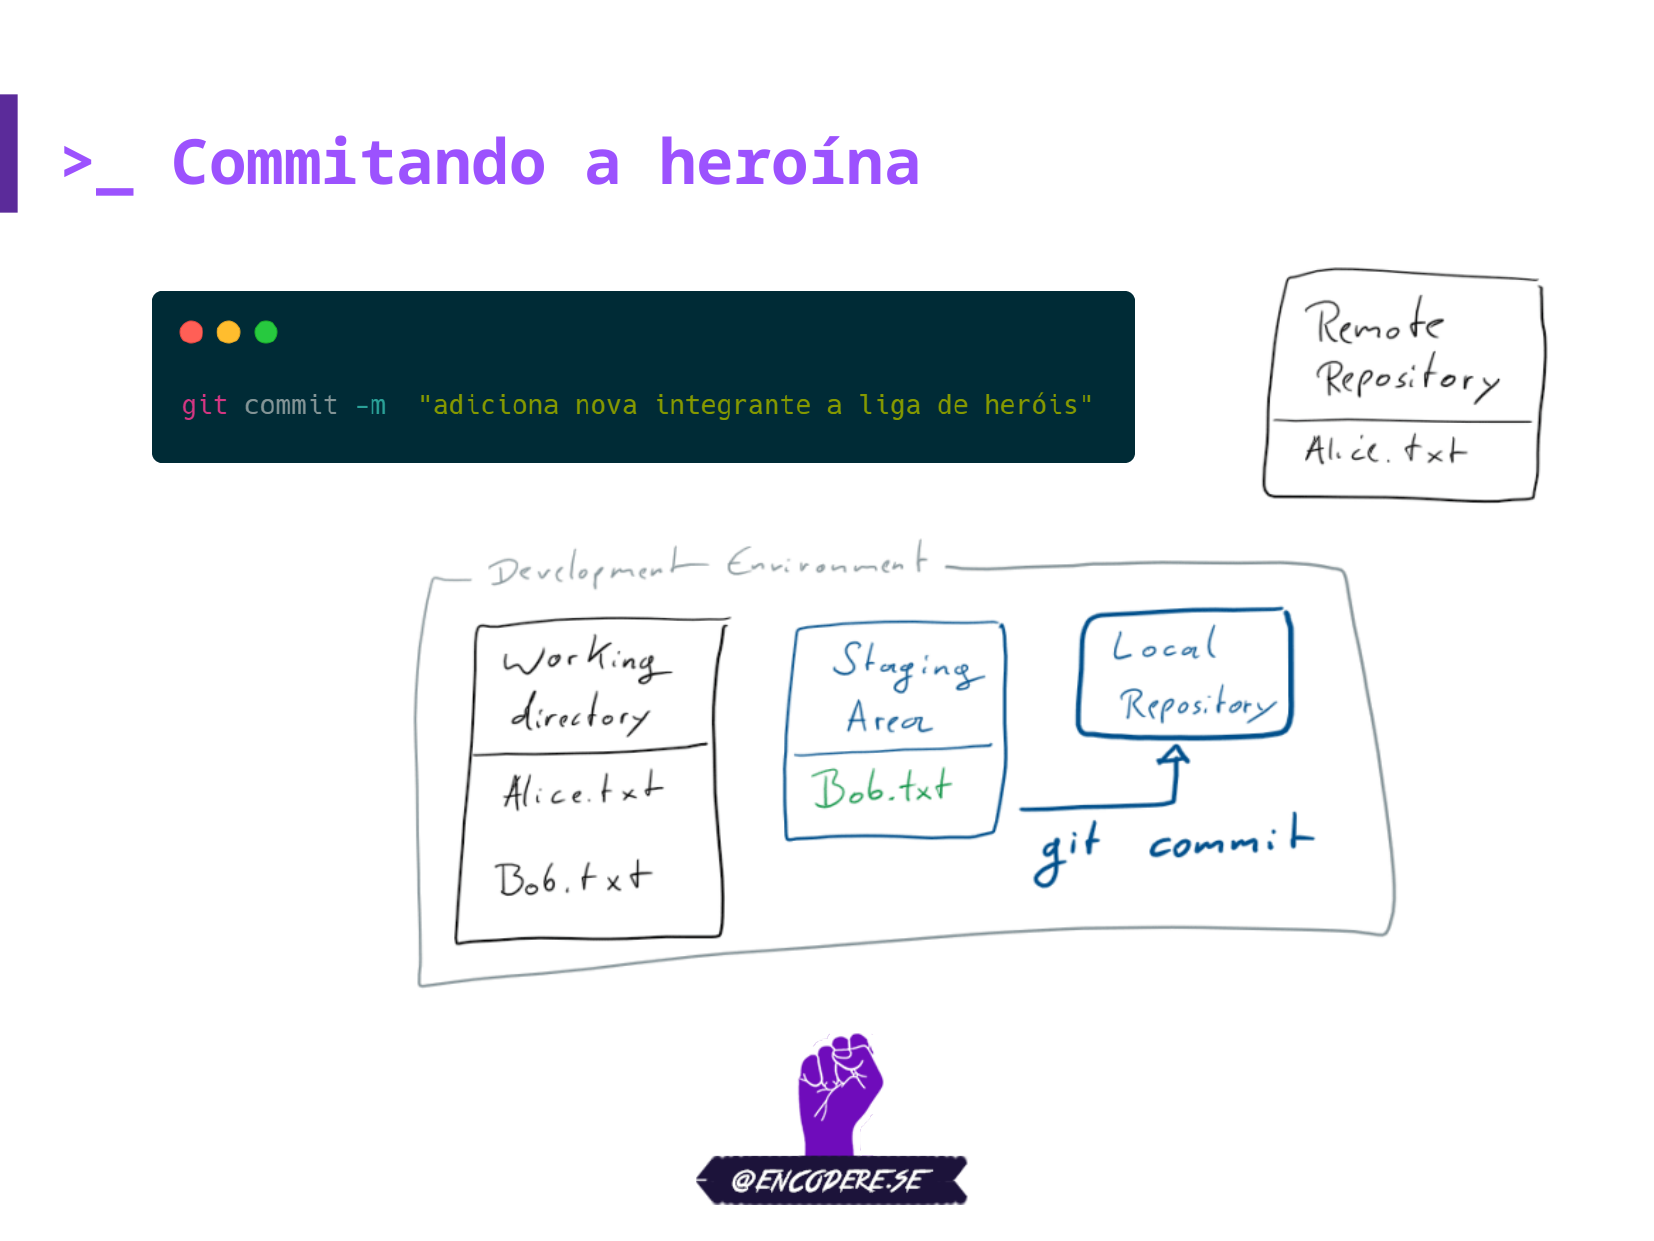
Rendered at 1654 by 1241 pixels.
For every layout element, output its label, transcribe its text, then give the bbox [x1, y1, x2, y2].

picture [696, 1027, 969, 1205]
text_box [0, 94, 18, 213]
picture [46, 186, 1600, 1010]
title >_ Commitando a heroína [59, 118, 1489, 236]
